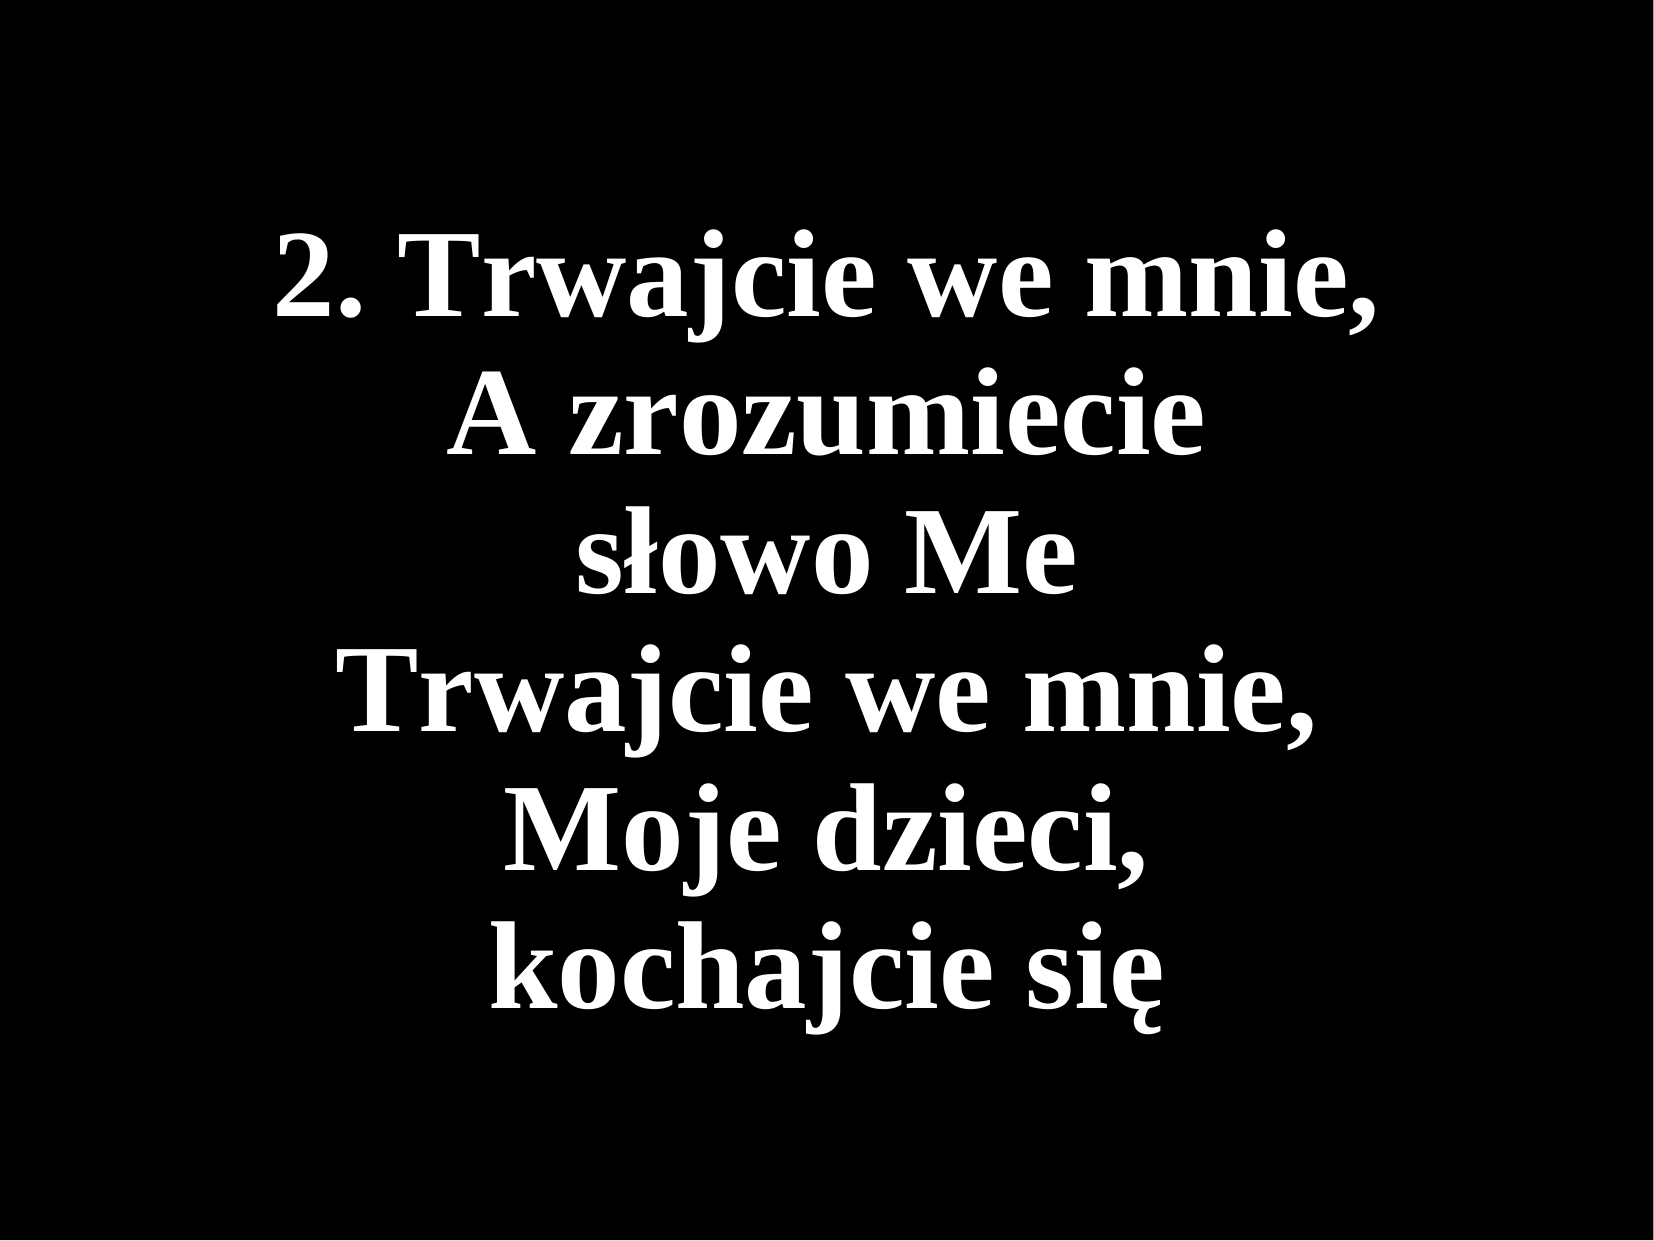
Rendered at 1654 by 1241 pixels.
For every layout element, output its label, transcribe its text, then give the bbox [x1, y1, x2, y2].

title 2. Trwajcie we mnie, A zrozumiecie słowo Me Trwajcie we mnie, Moje dzieci, kochajcie się [0, 0, 1654, 1241]
